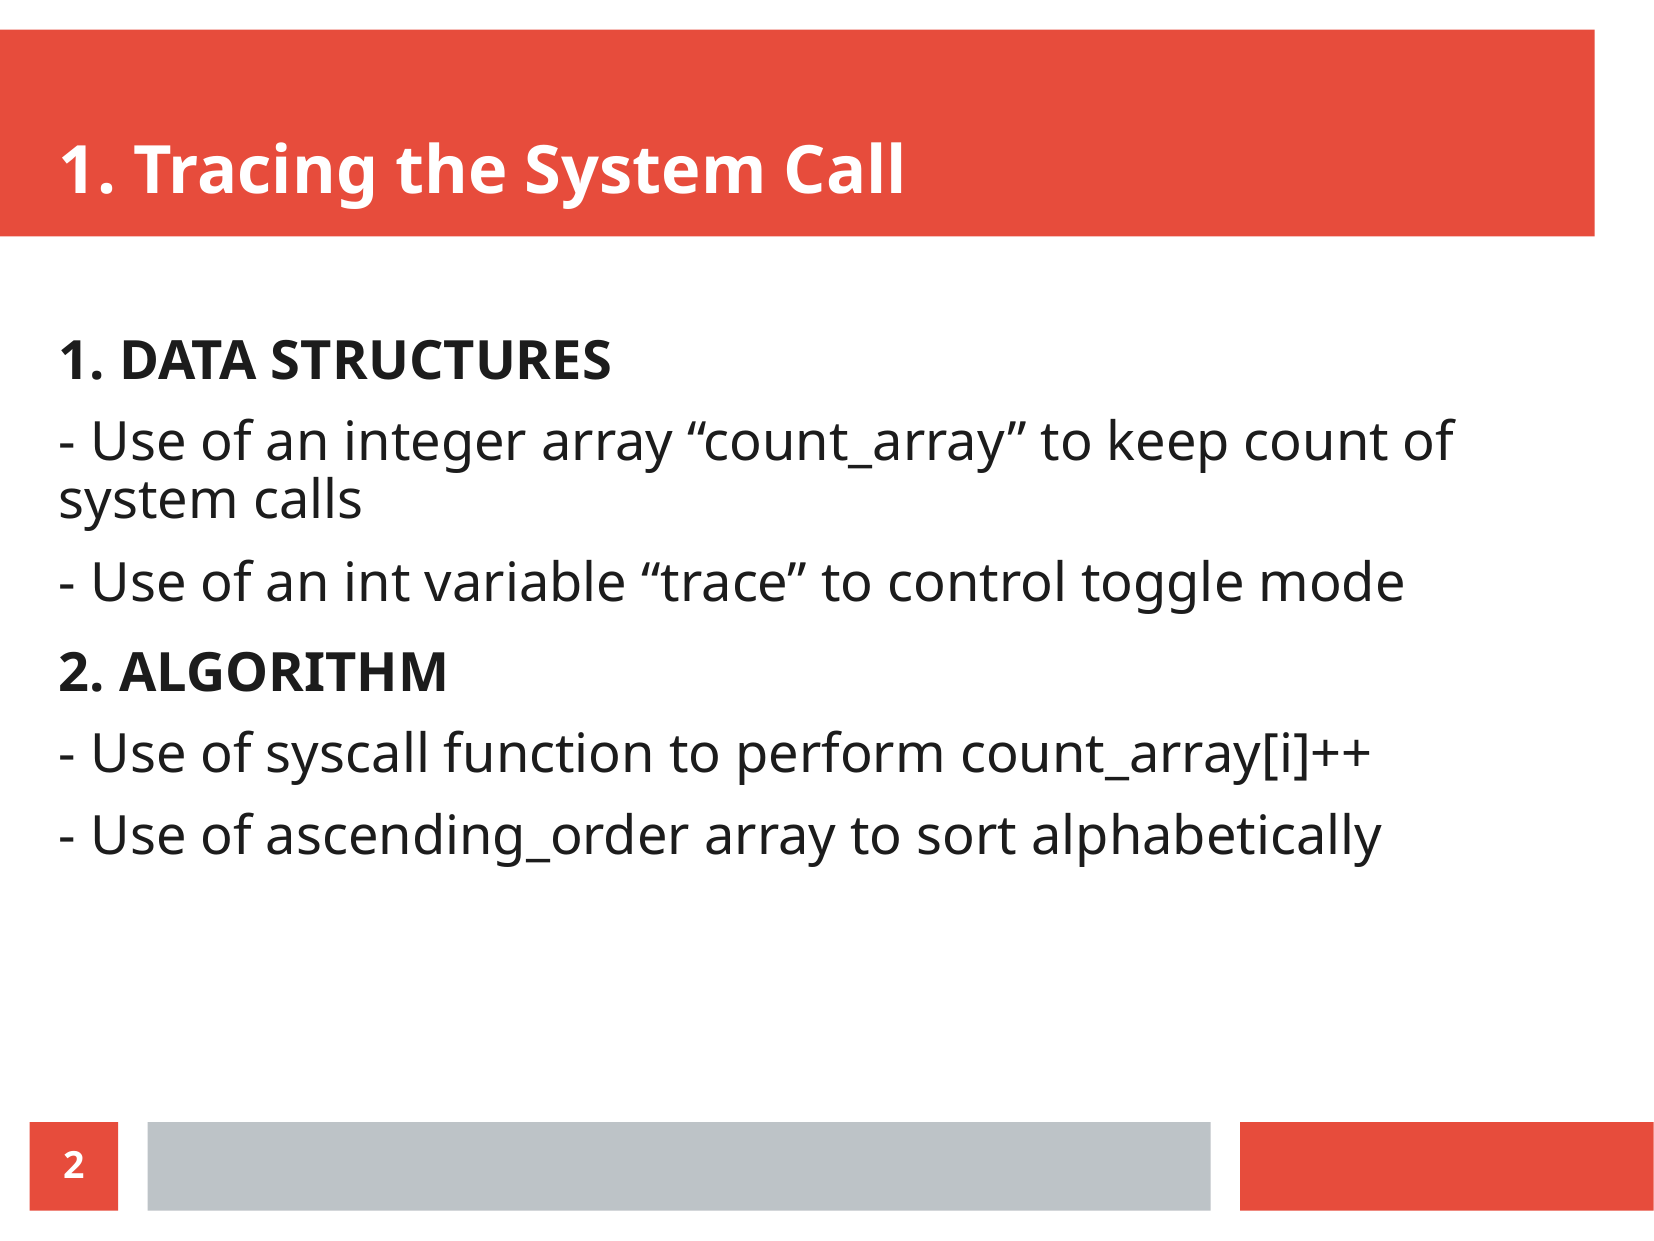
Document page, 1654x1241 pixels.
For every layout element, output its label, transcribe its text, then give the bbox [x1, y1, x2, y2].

list 1. DATA STRUCTURES - Use of an integer array “count_array” to keep count of system calls - Use of an int variable “trace” to control toggle mode 2. ALGORITHM - Use of syscall function to perform count_array[i]++ - Use of ascending_order array to sort alphabetically [59, 324, 1565, 1093]
title 1. Tracing the System Call [59, 59, 1595, 207]
text_box [29, 1122, 119, 1211]
